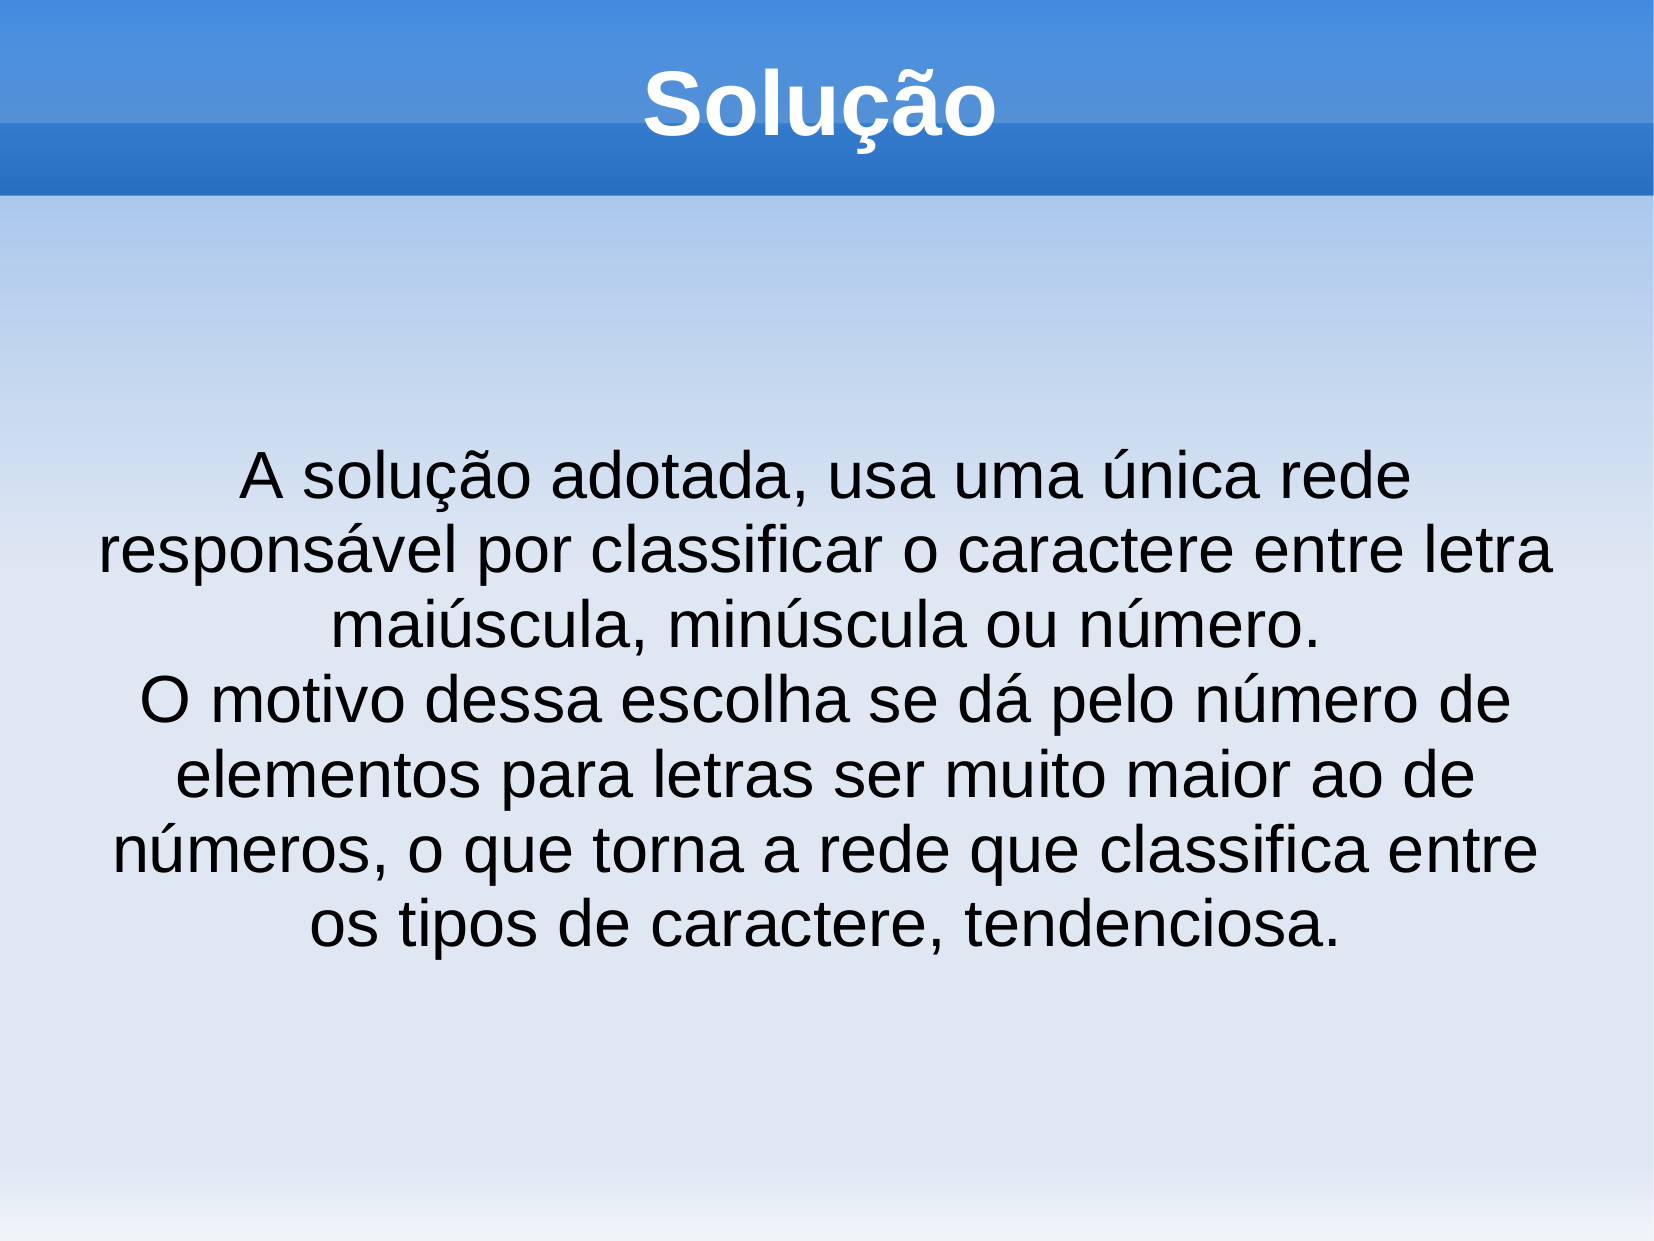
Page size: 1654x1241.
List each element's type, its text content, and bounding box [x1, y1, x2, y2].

subtitle A solução adotada, usa uma única rede responsável por classificar o caractere entre letra maiúscula, minúscula ou número. O motivo dessa escolha se dá pelo número de elementos para letras ser muito maior ao de números, o que torna a rede que classifica entre os tipos de caractere, tendenciosa. [82, 297, 1571, 1102]
picture [0, 0, 1654, 1241]
title Solução [76, 0, 1565, 208]
